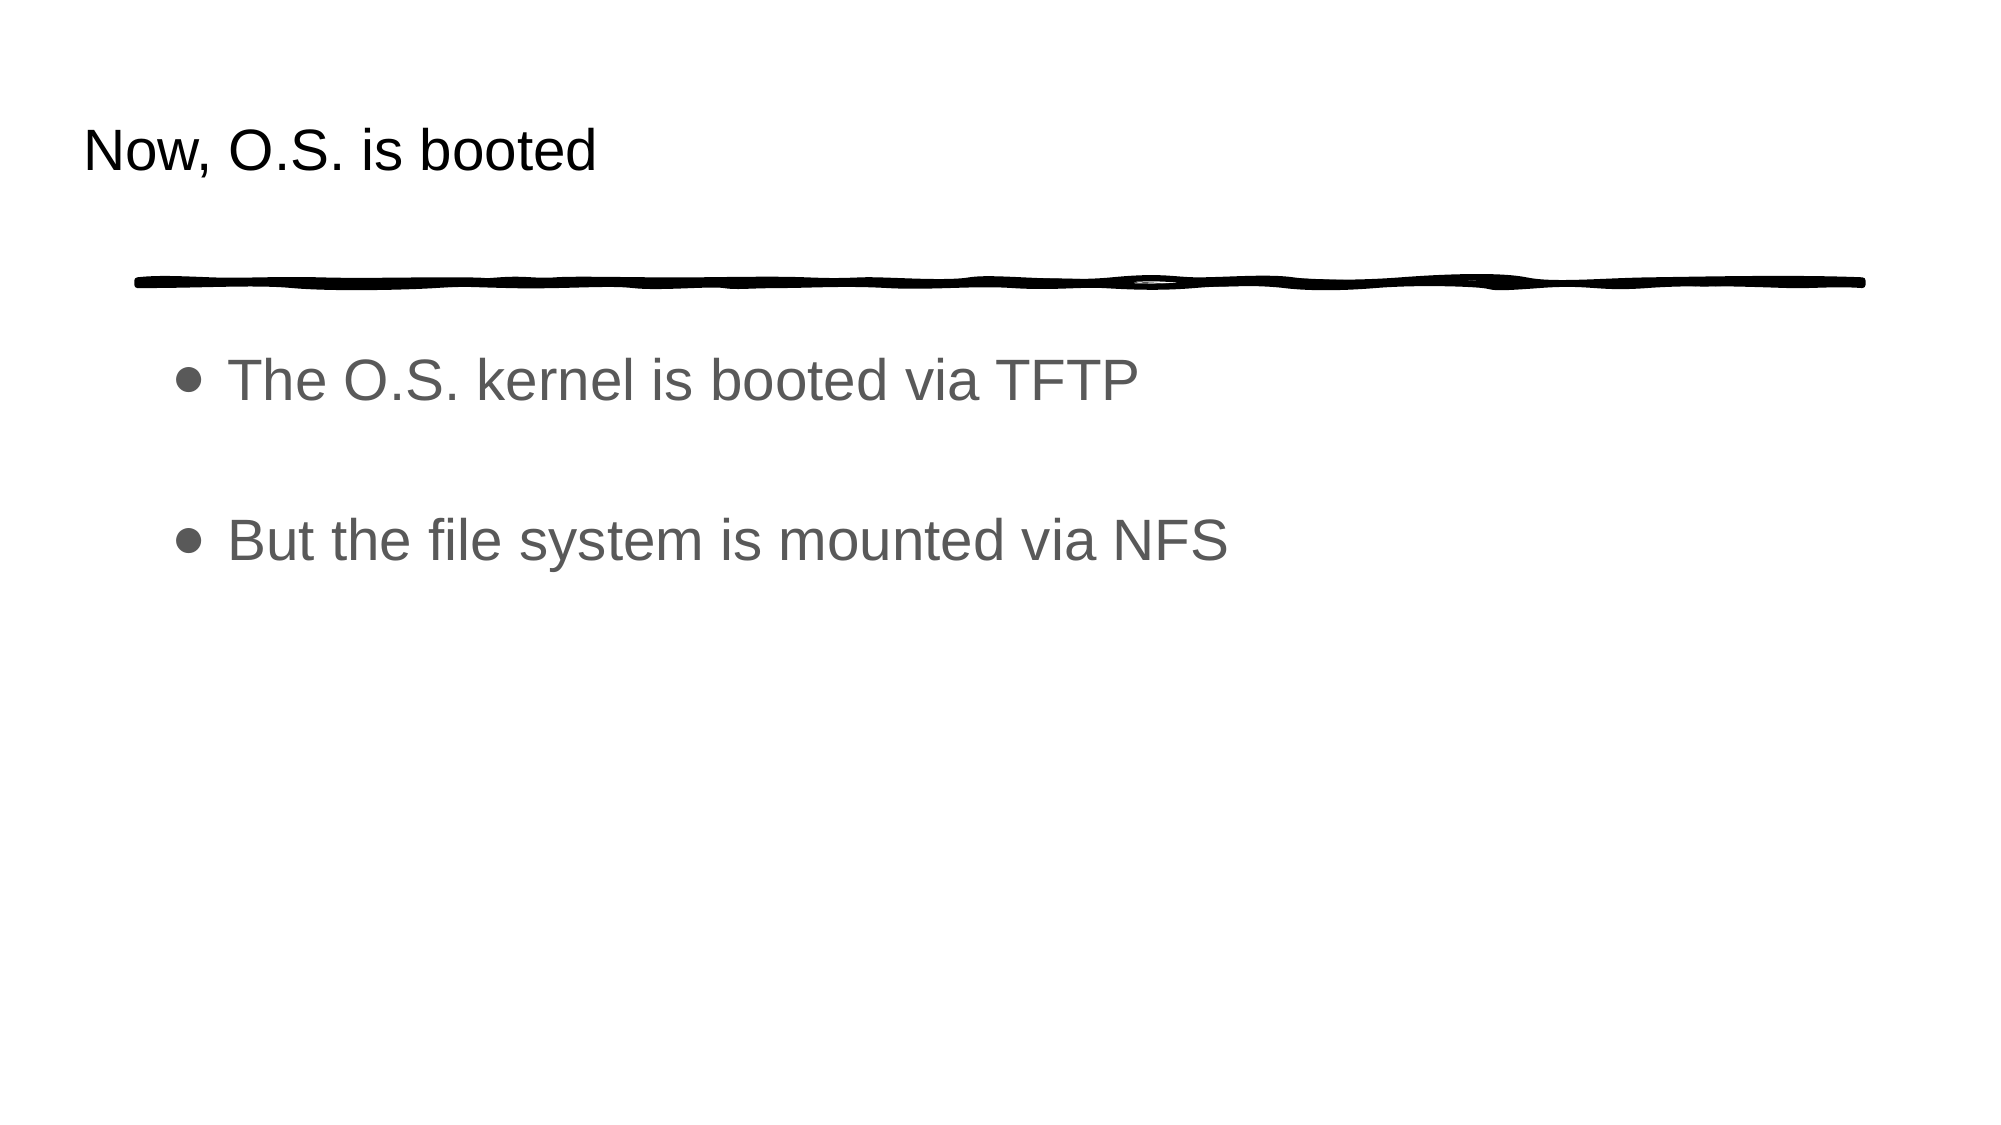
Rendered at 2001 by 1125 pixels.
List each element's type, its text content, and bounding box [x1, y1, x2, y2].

title Now, O.S. is booted [68, 97, 1932, 223]
list The O.S. kernel is booted via TFTP But the file system is mounted via NFS [137, 316, 1863, 1014]
